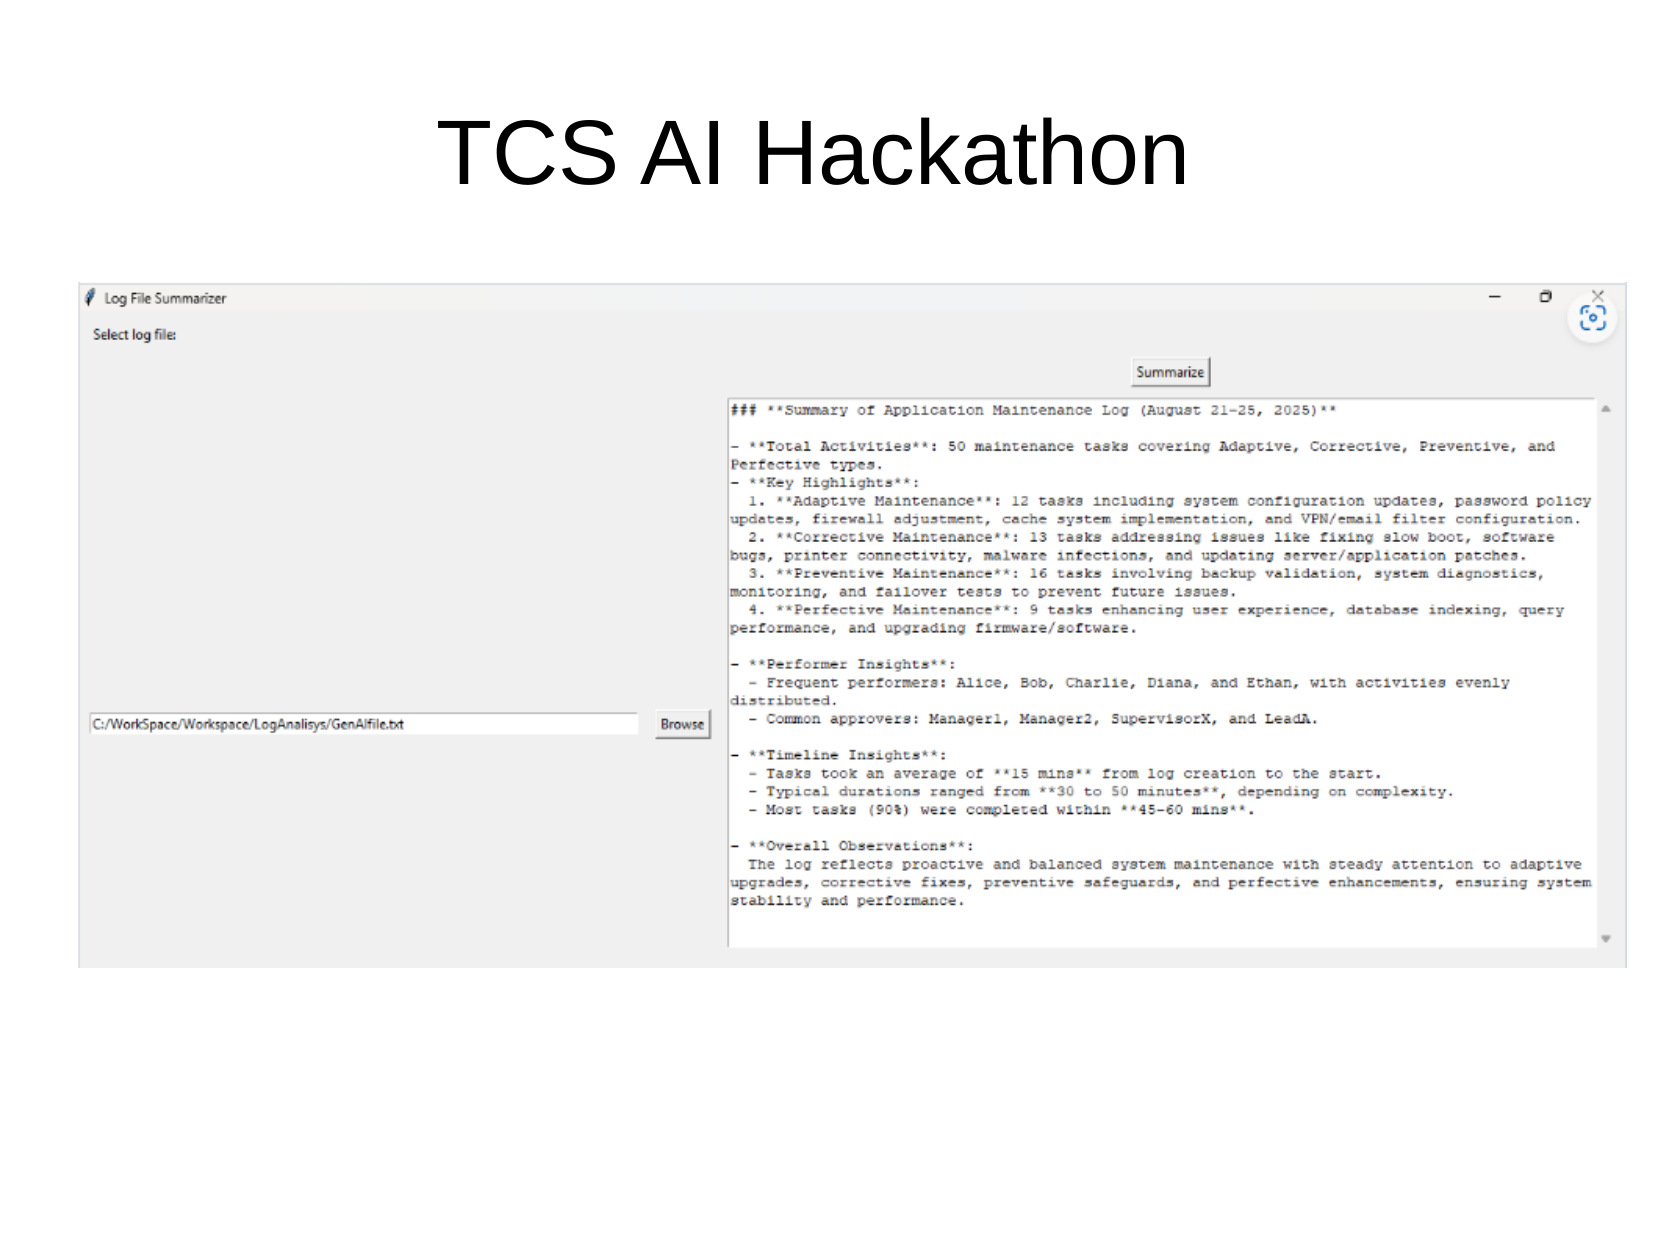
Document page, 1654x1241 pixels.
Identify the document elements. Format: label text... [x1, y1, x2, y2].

picture [77, 282, 1627, 968]
title TCS AI Hackathon [82, 49, 1571, 257]
